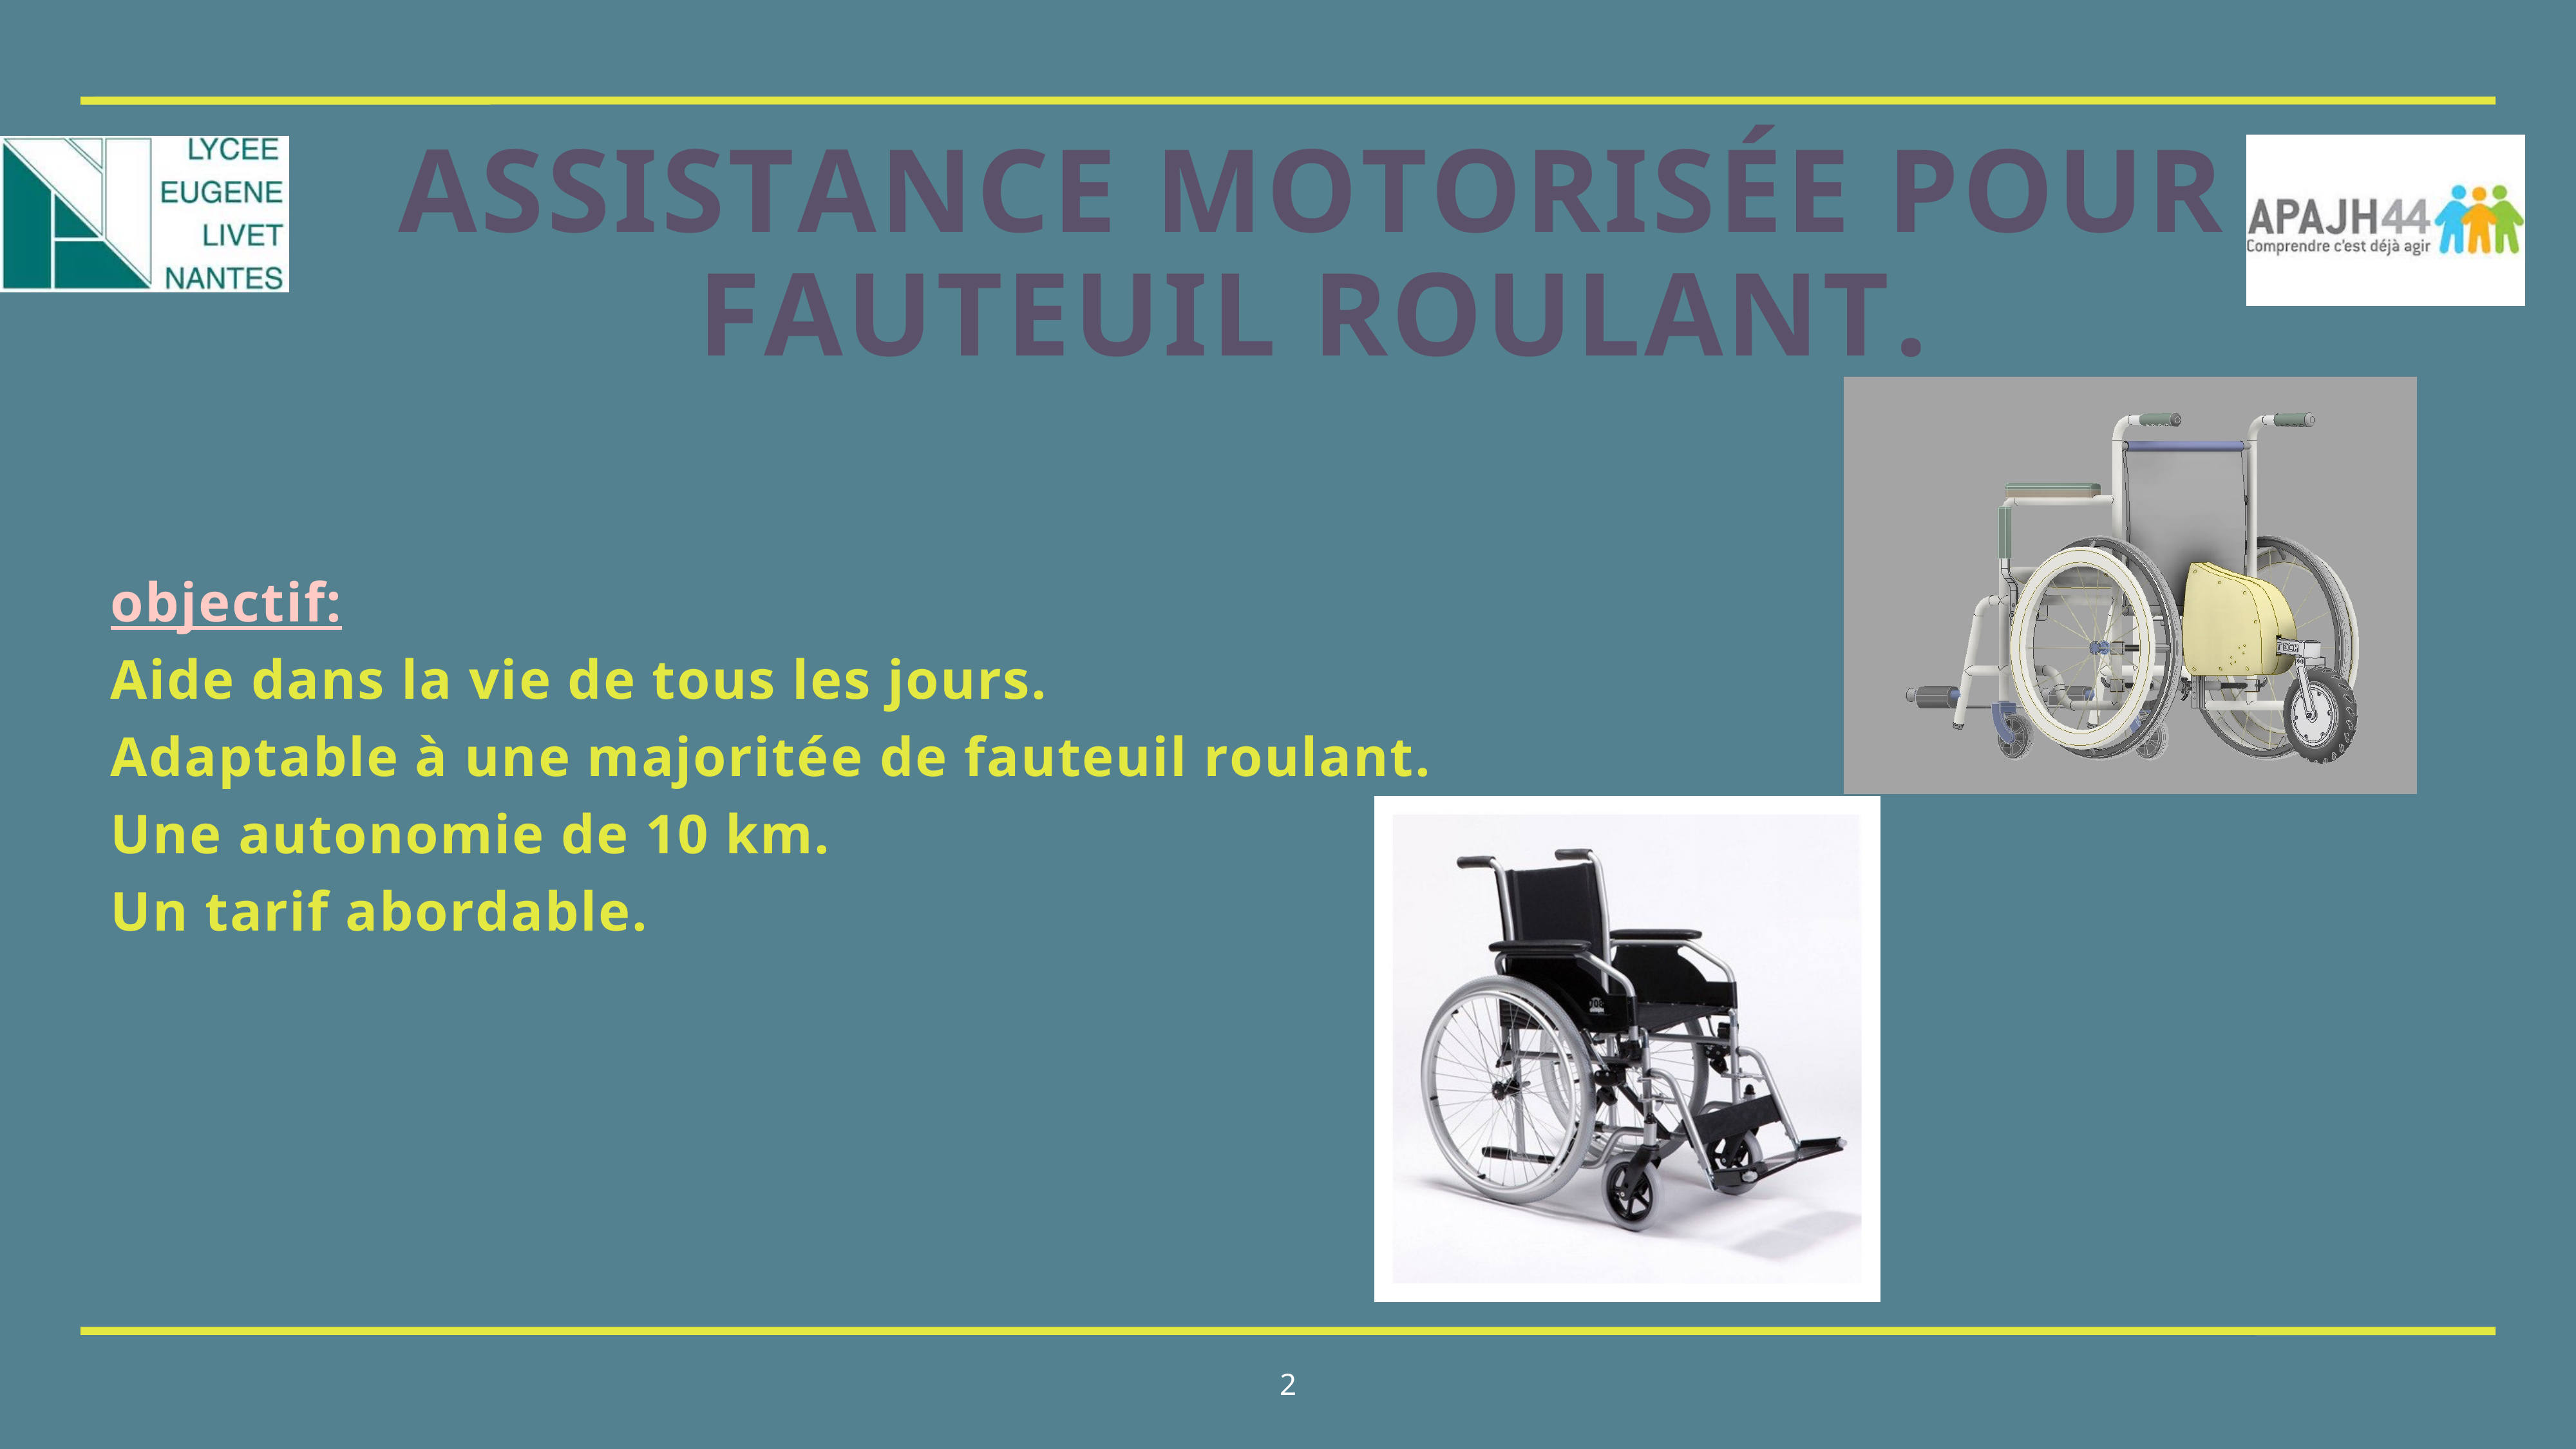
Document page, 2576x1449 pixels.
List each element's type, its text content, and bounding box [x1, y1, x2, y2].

picture [1374, 796, 1880, 1302]
text_box objectif: Aide dans la vie de tous les jours. Adaptable à une majoritée de fauteuil roulant. Une autonomie de 10 km. Un tarif abordable. [105, 469, 2240, 1027]
picture [2246, 135, 2525, 307]
picture [1844, 377, 2417, 794]
title Assistance motorisée pour fauteuil roulant. [270, 102, 2356, 412]
text_box [1274, 1360, 1303, 1412]
picture [0, 136, 289, 293]
